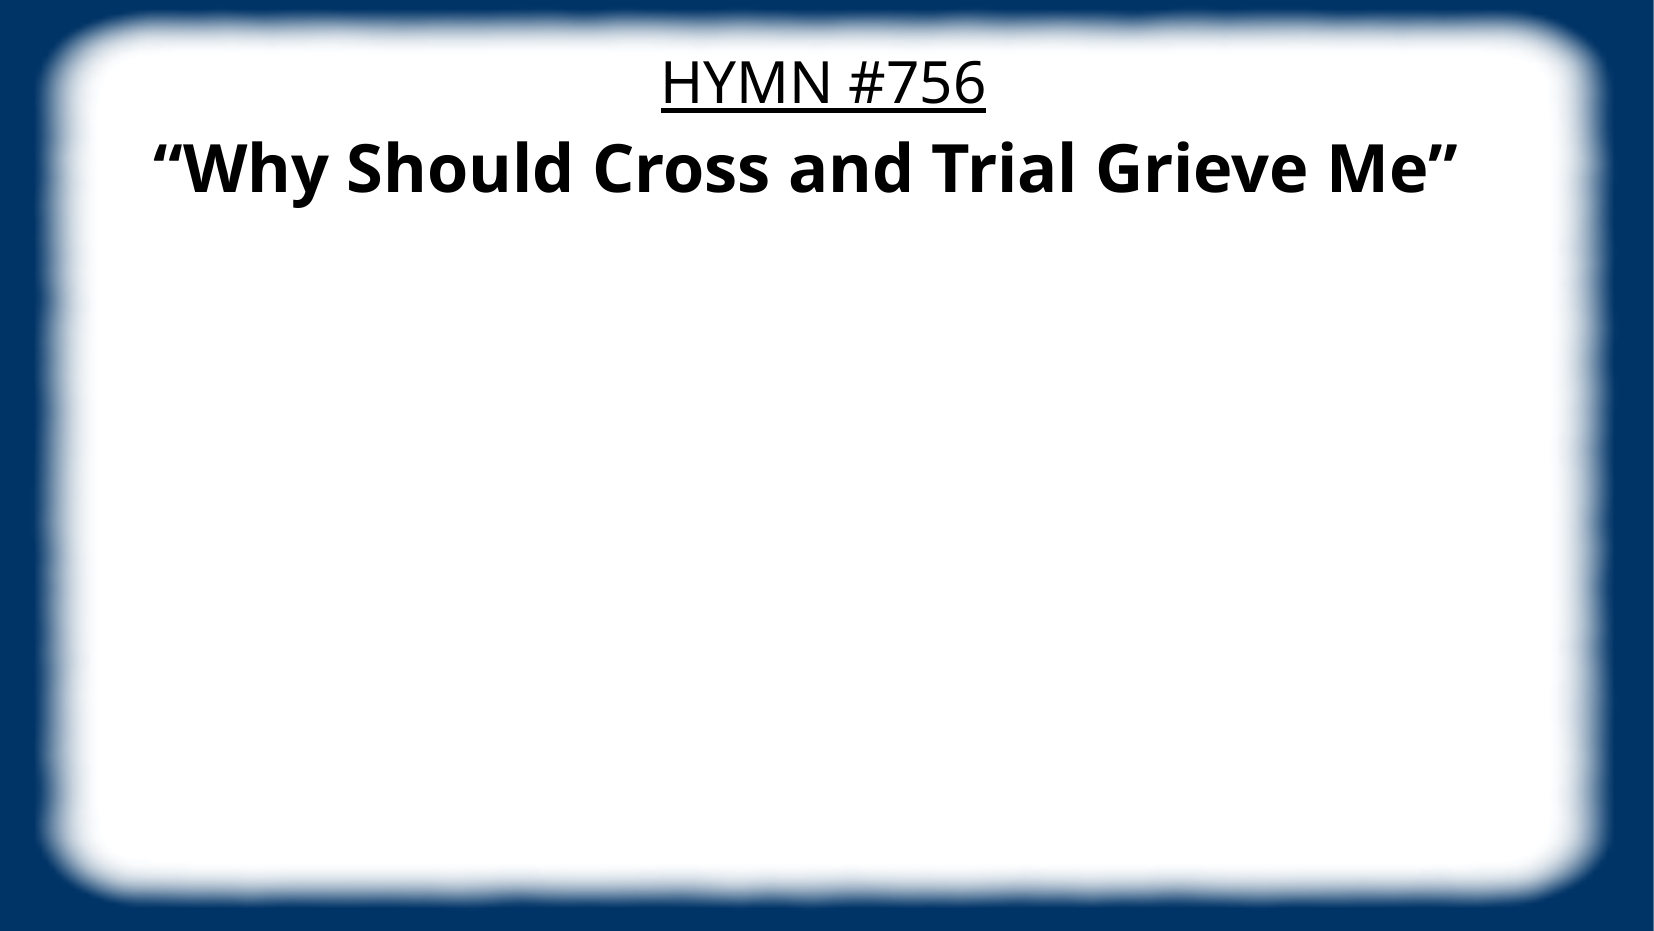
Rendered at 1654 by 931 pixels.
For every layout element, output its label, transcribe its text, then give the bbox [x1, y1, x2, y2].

text_box HYMN #756 “Why Should Cross and Trial Grieve Me” [73, 34, 1574, 216]
picture [0, 0, 1654, 931]
